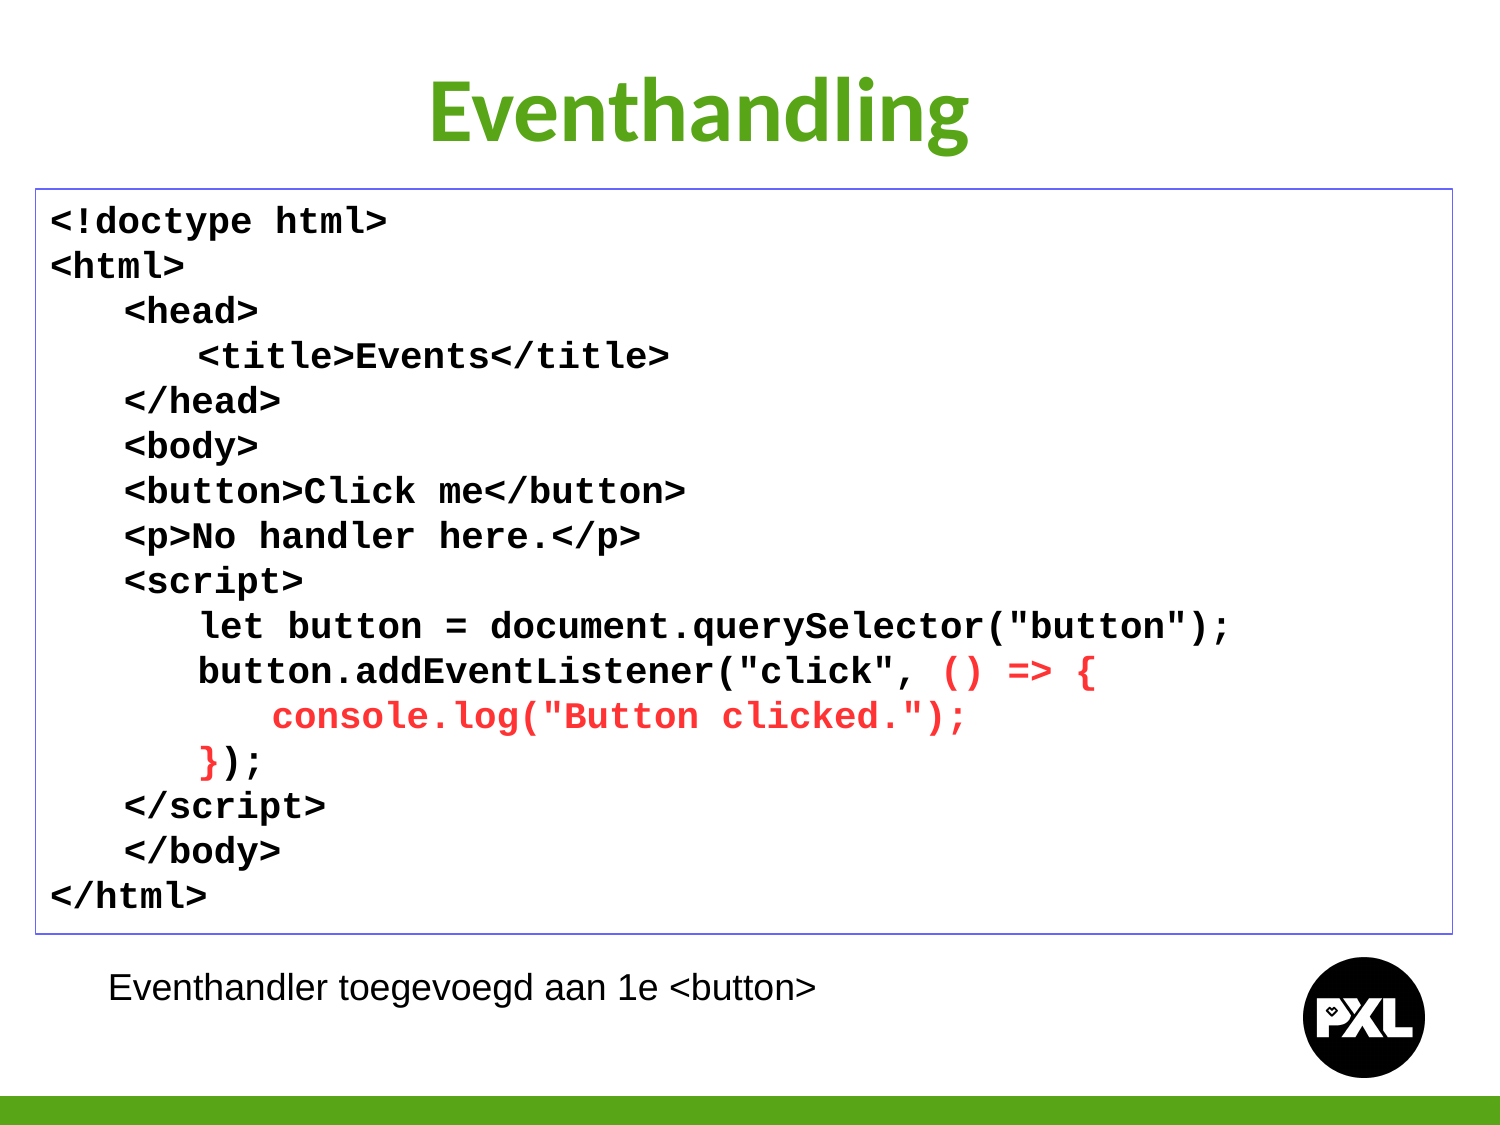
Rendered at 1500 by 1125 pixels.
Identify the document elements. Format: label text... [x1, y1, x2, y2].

text_box Eventhandler toegevoegd aan 1e <button> [93, 955, 944, 1013]
text_box <!doctype html> <html> <head> <title>Events</title> </head> <body> <button>Click me</button> <p>No handler here.</p> <script> let button = document.querySelector("button"); button.addEventListener("click", () => { console.log("Button clicked."); }); </script> </body> </html> [35, 188, 1453, 935]
text_box Eventhandling [0, 42, 1443, 168]
picture [1303, 957, 1425, 1078]
